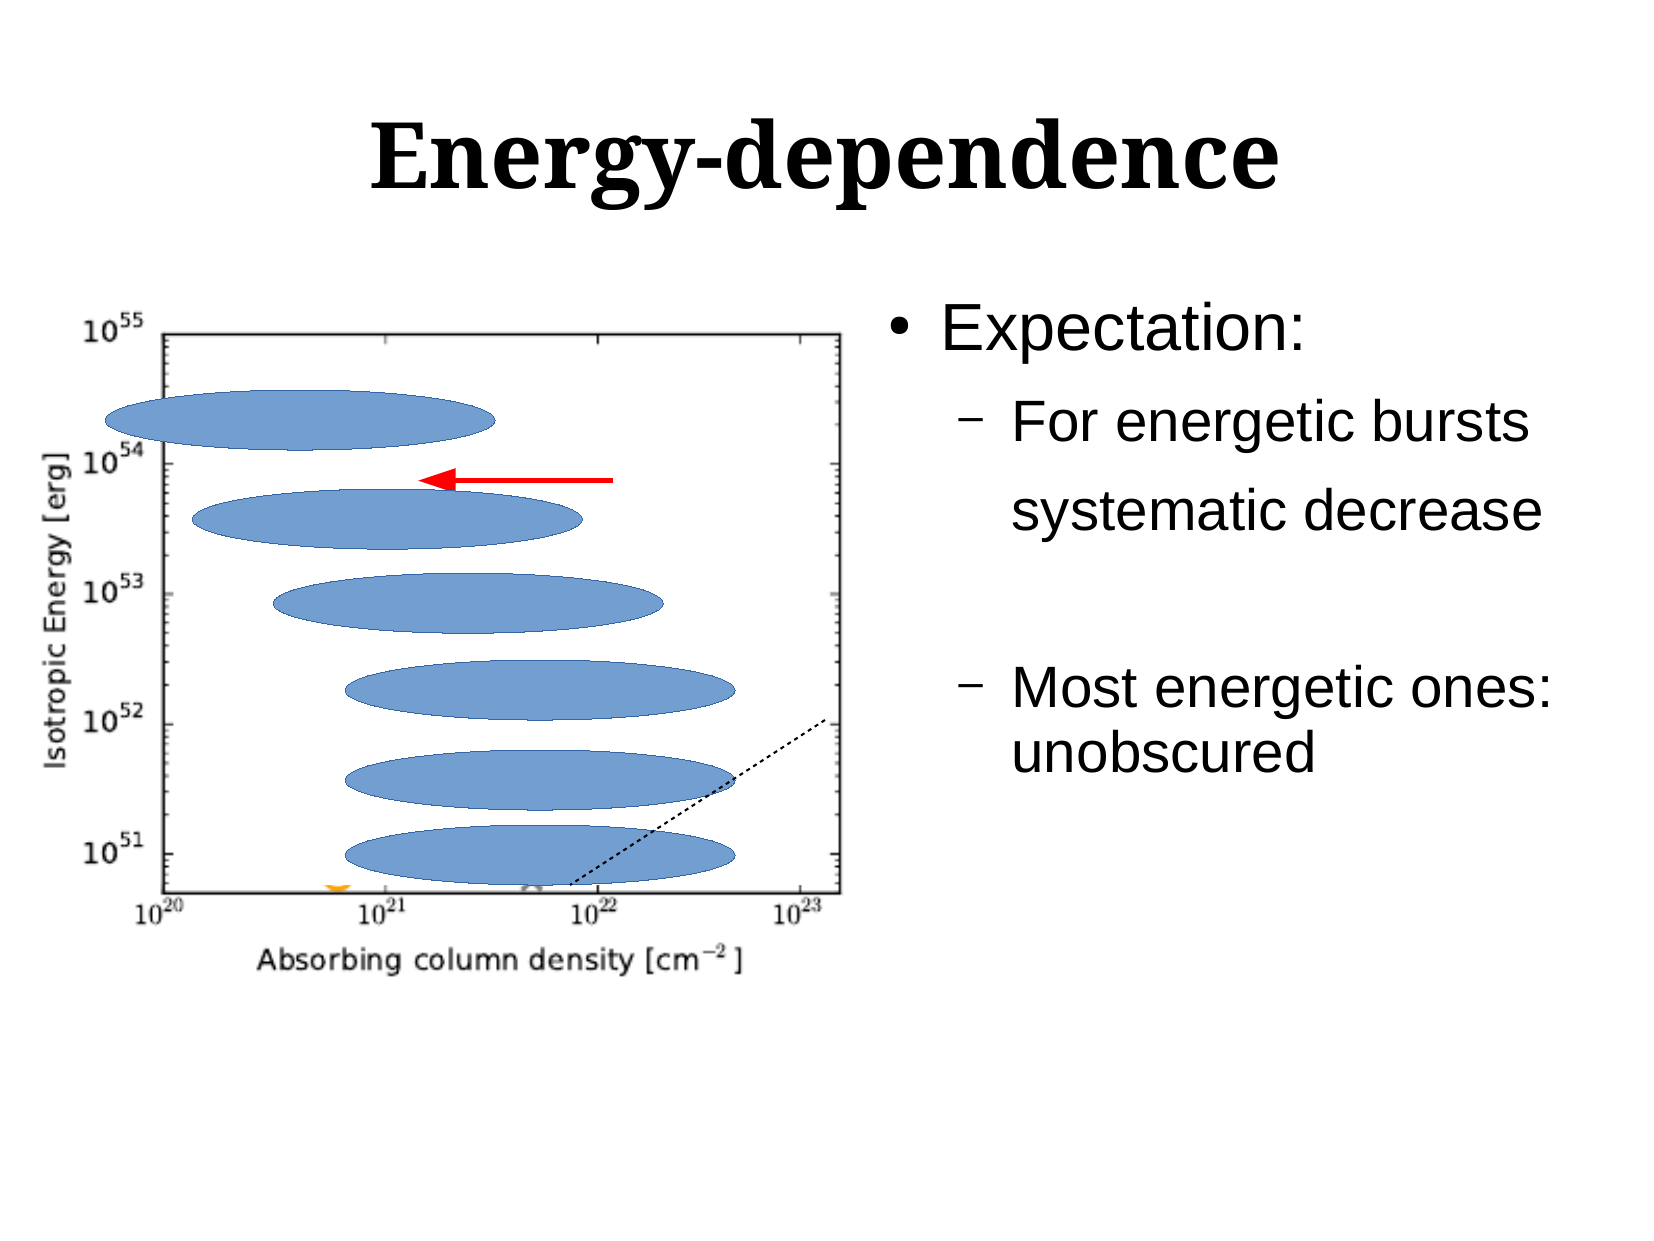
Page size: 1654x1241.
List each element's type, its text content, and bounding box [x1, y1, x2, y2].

list Expectation: For energetic bursts systematic decrease Most energetic ones: unobscured [870, 290, 1621, 1156]
title Energy-dependence [82, 49, 1571, 257]
picture [7, 288, 856, 1010]
text_box [105, 360, 826, 886]
